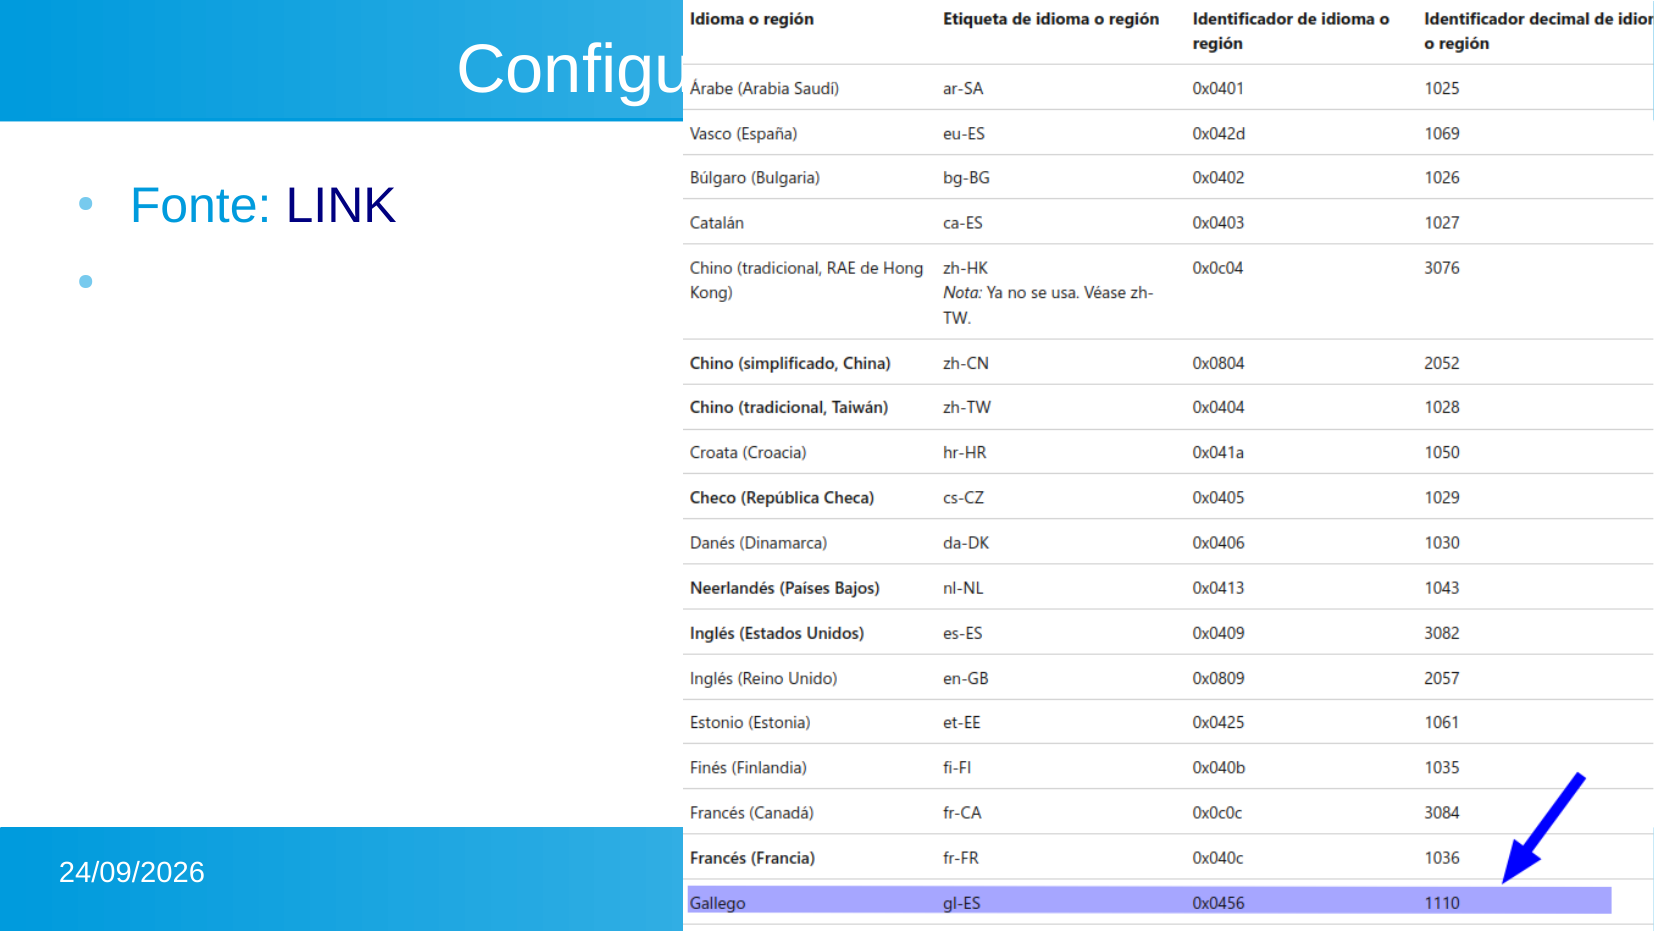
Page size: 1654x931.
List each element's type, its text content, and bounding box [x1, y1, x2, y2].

title Configuración do idioma [59, 29, 683, 108]
picture [683, 0, 1654, 931]
list Fonte: LINK [59, 177, 683, 768]
